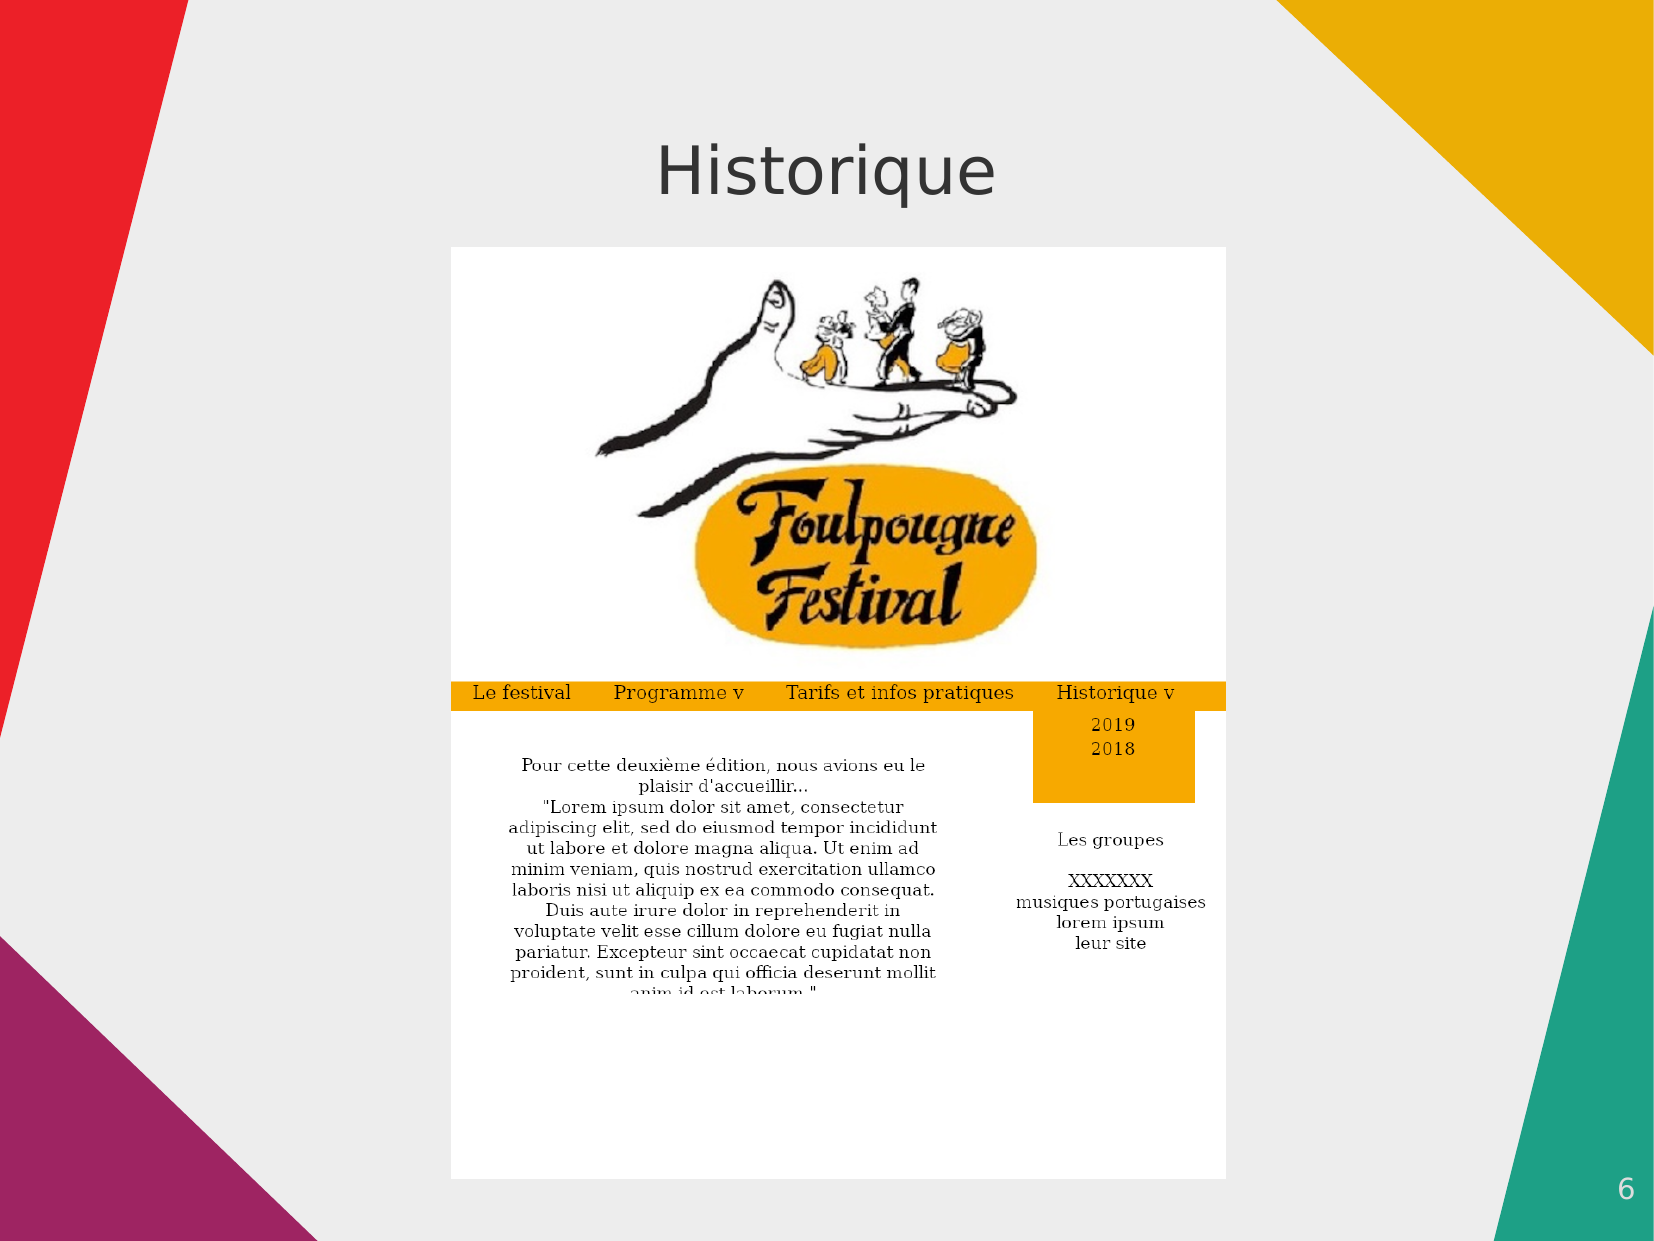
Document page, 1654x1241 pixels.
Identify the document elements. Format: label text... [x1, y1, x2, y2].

picture [35, 247, 1654, 1179]
title Historique [114, 73, 1539, 247]
